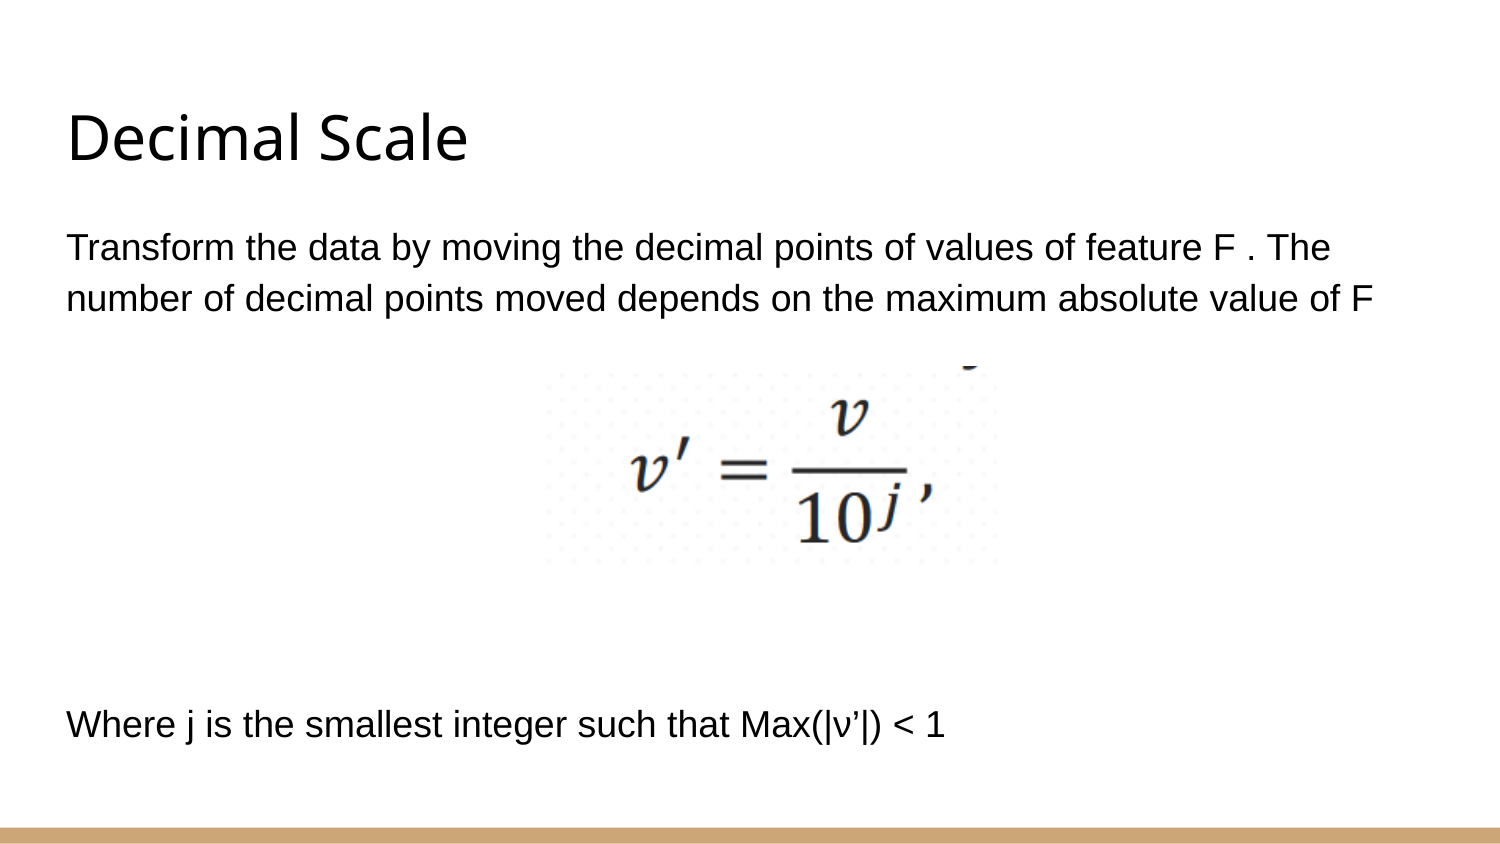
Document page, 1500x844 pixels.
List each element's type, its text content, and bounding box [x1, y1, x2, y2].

picture [544, 366, 997, 571]
list Transform the data by moving the decimal points of values of feature F . The number of decimal points moved depends on the maximum absolute value of F Where j is the smallest integer such that Max(|ν’|) < 1 [51, 200, 1449, 752]
title Decimal Scale [51, 51, 1449, 189]
